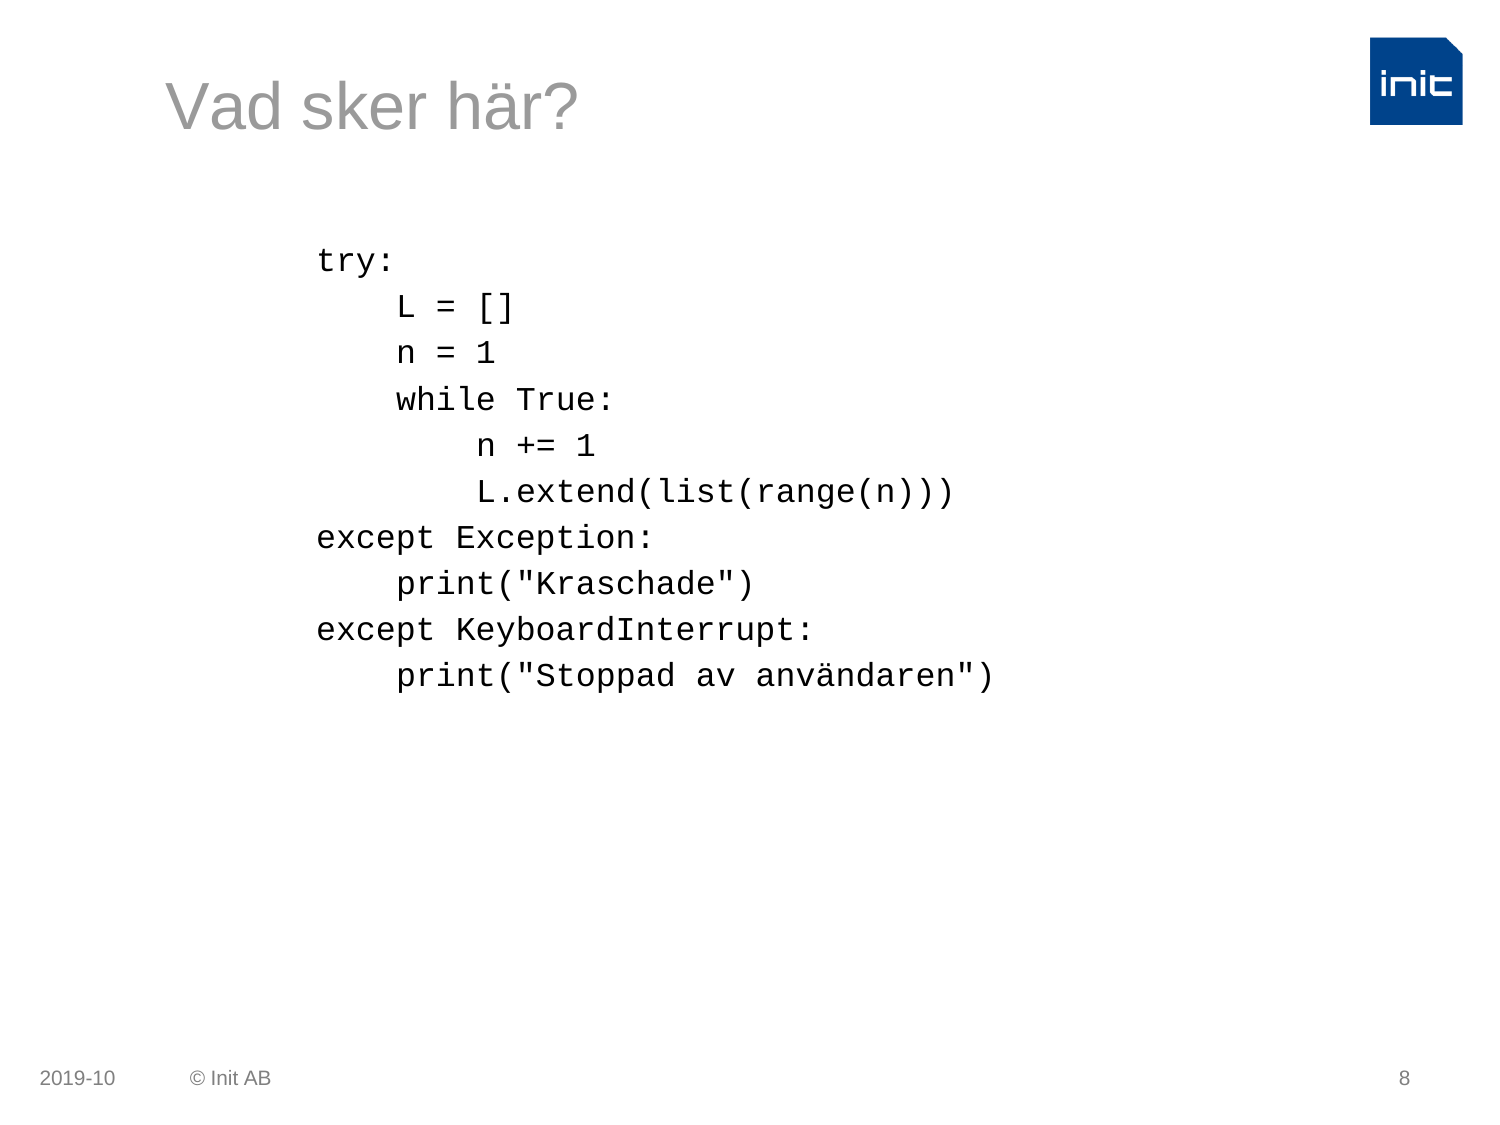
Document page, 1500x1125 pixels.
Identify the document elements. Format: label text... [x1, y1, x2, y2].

text_box 2019-10 [24, 1037, 151, 1098]
text_box © Init AB [174, 1037, 1326, 1098]
picture [1370, 37, 1463, 125]
text_box Vad sker här? [150, 0, 1351, 151]
text_box try: L = [] n = 1 while True: n += 1 L.extend(list(range(n))) except Exception: print("Kraschade") except KeyboardInterrupt: print("Stoppad av användaren") [150, 189, 1351, 963]
text_box <nummer> [1350, 1037, 1426, 1098]
